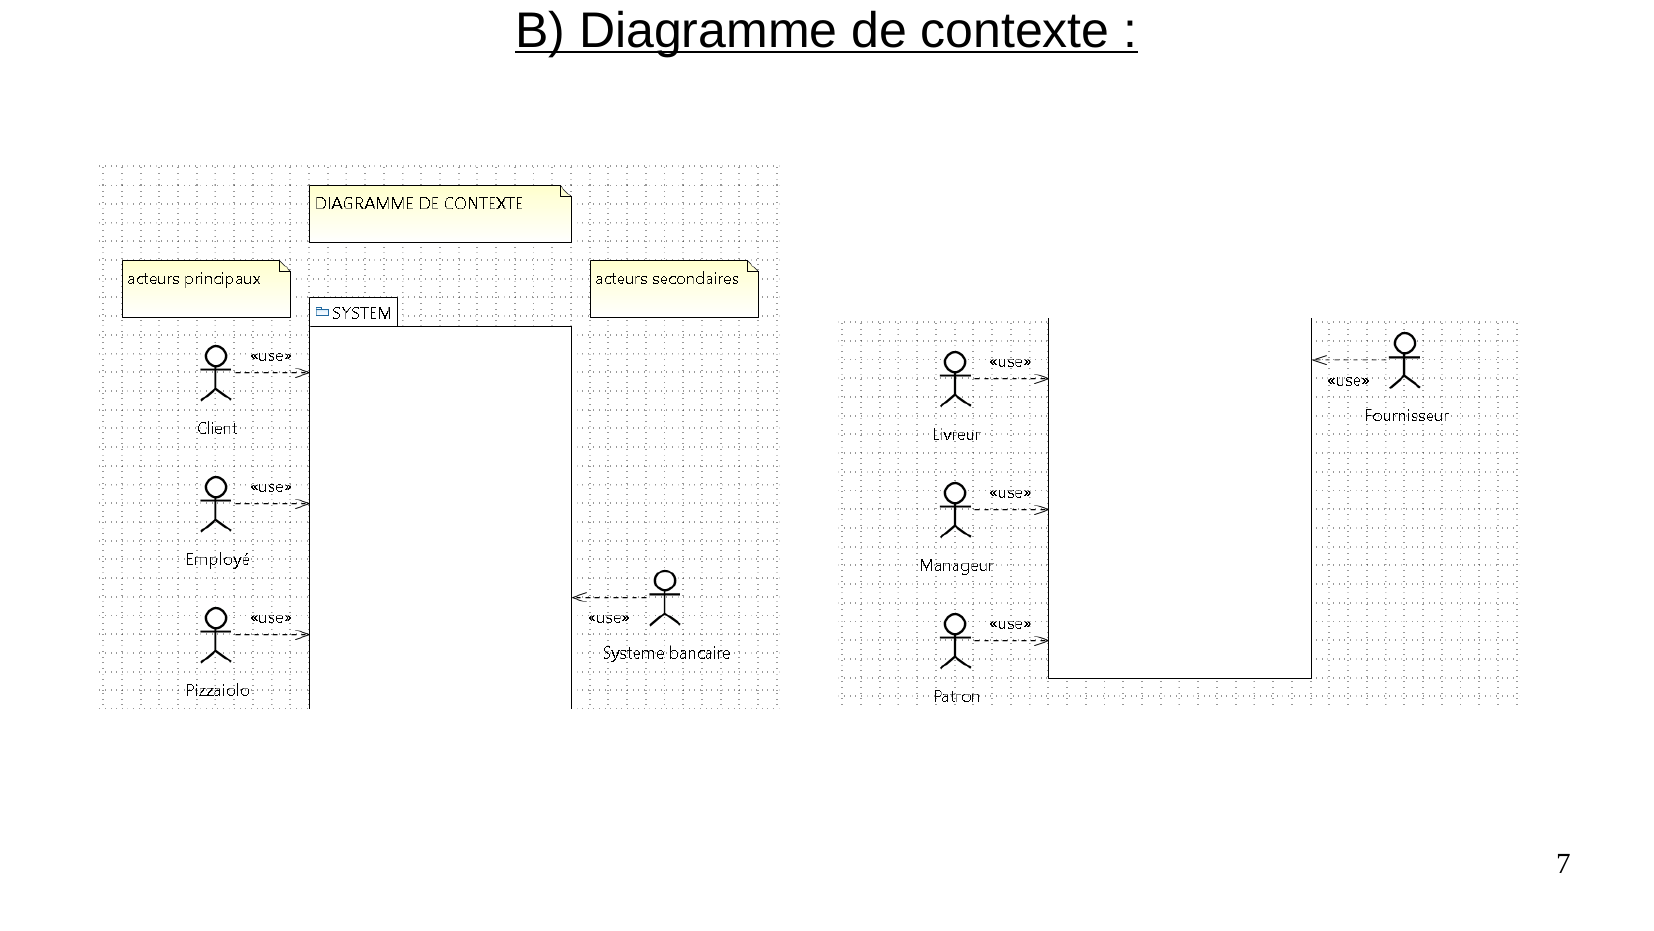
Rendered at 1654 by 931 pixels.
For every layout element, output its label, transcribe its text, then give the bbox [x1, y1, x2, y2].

picture [99, 165, 780, 709]
picture [838, 318, 1520, 709]
title B) Diagramme de contexte : [82, 0, 1571, 109]
